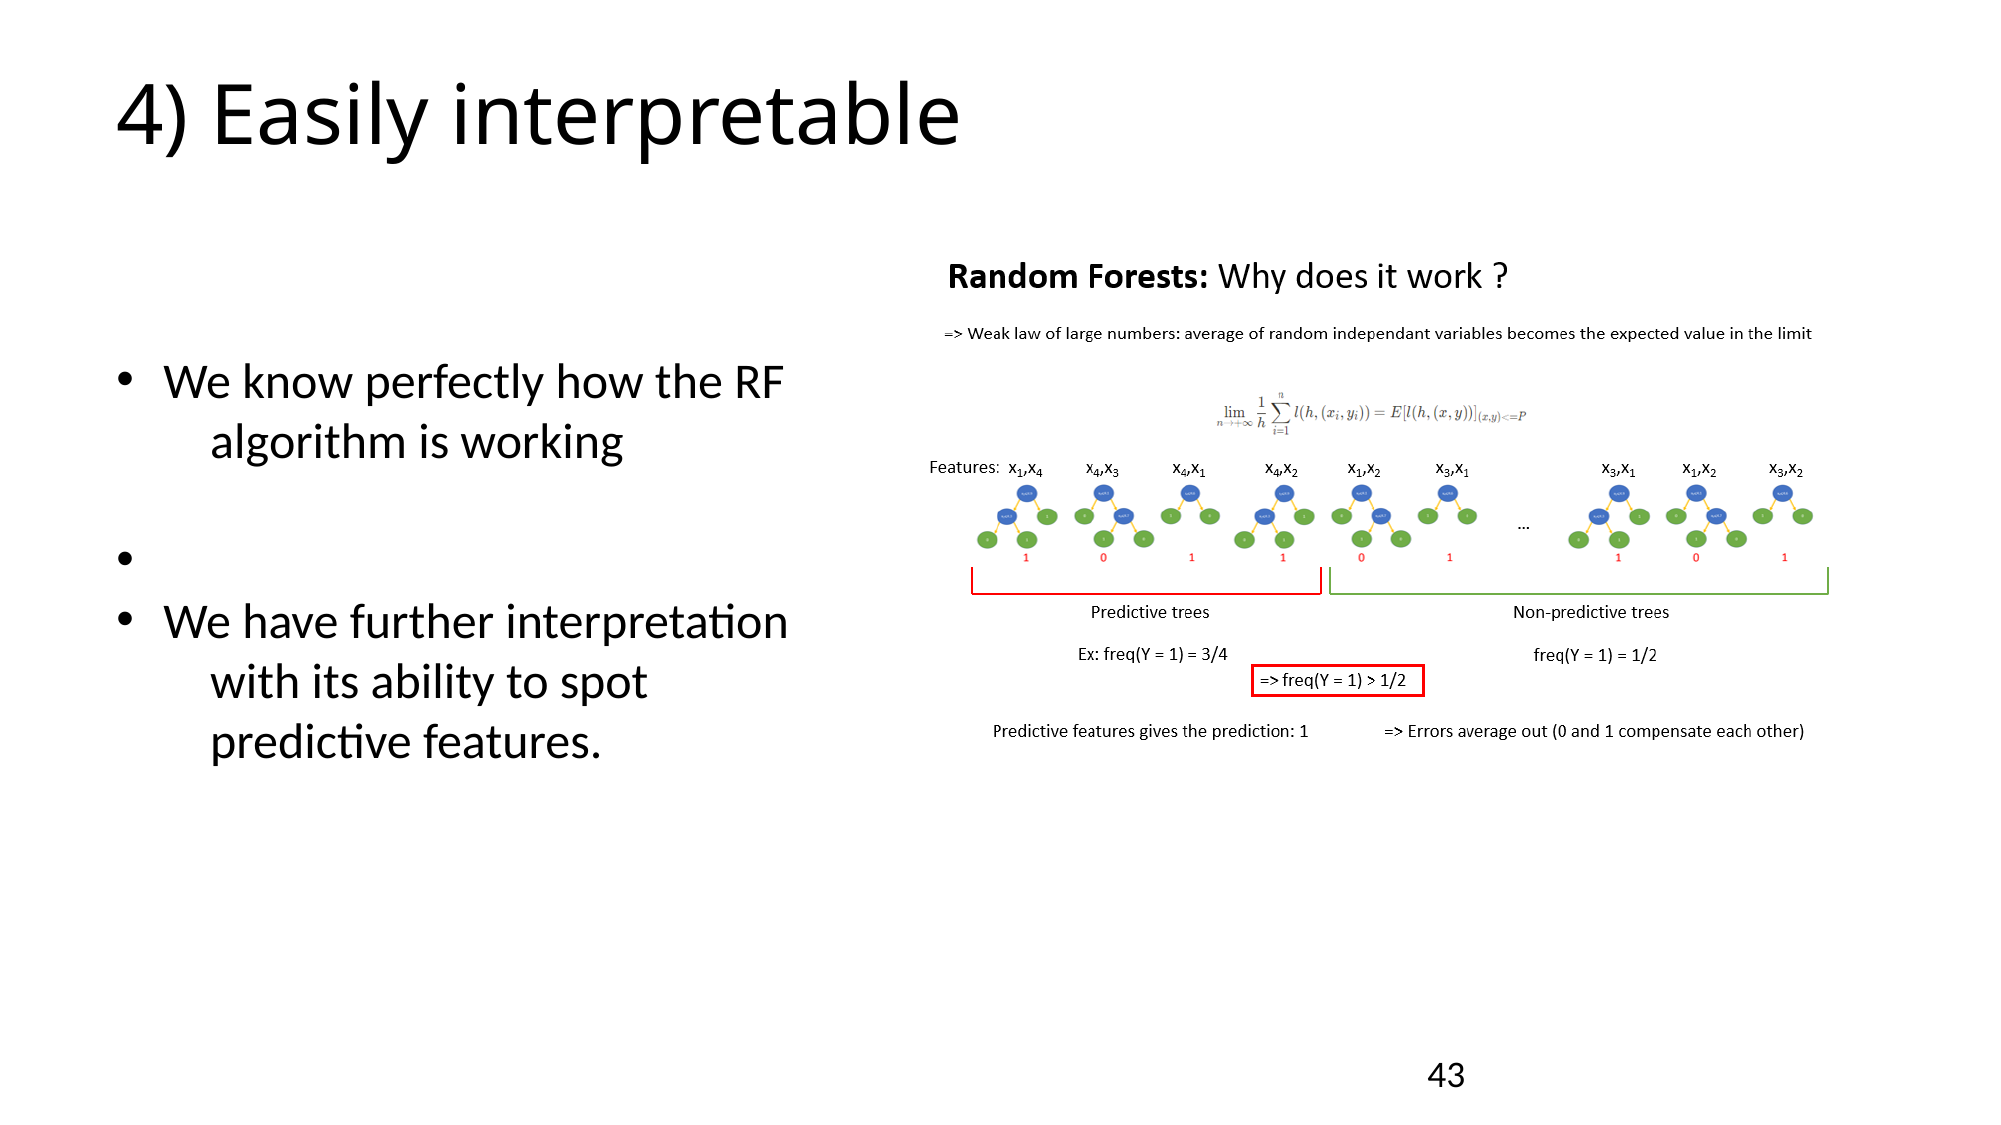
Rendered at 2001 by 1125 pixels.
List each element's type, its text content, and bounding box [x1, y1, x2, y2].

picture [904, 245, 1843, 779]
text_box We know perfectly how the RF algorithm is working We have further interpretation with its ability to spot predictive features. [101, 340, 820, 826]
text_box 4) Easily interpretable [101, 53, 1001, 170]
text_box [1412, 1042, 1863, 1103]
